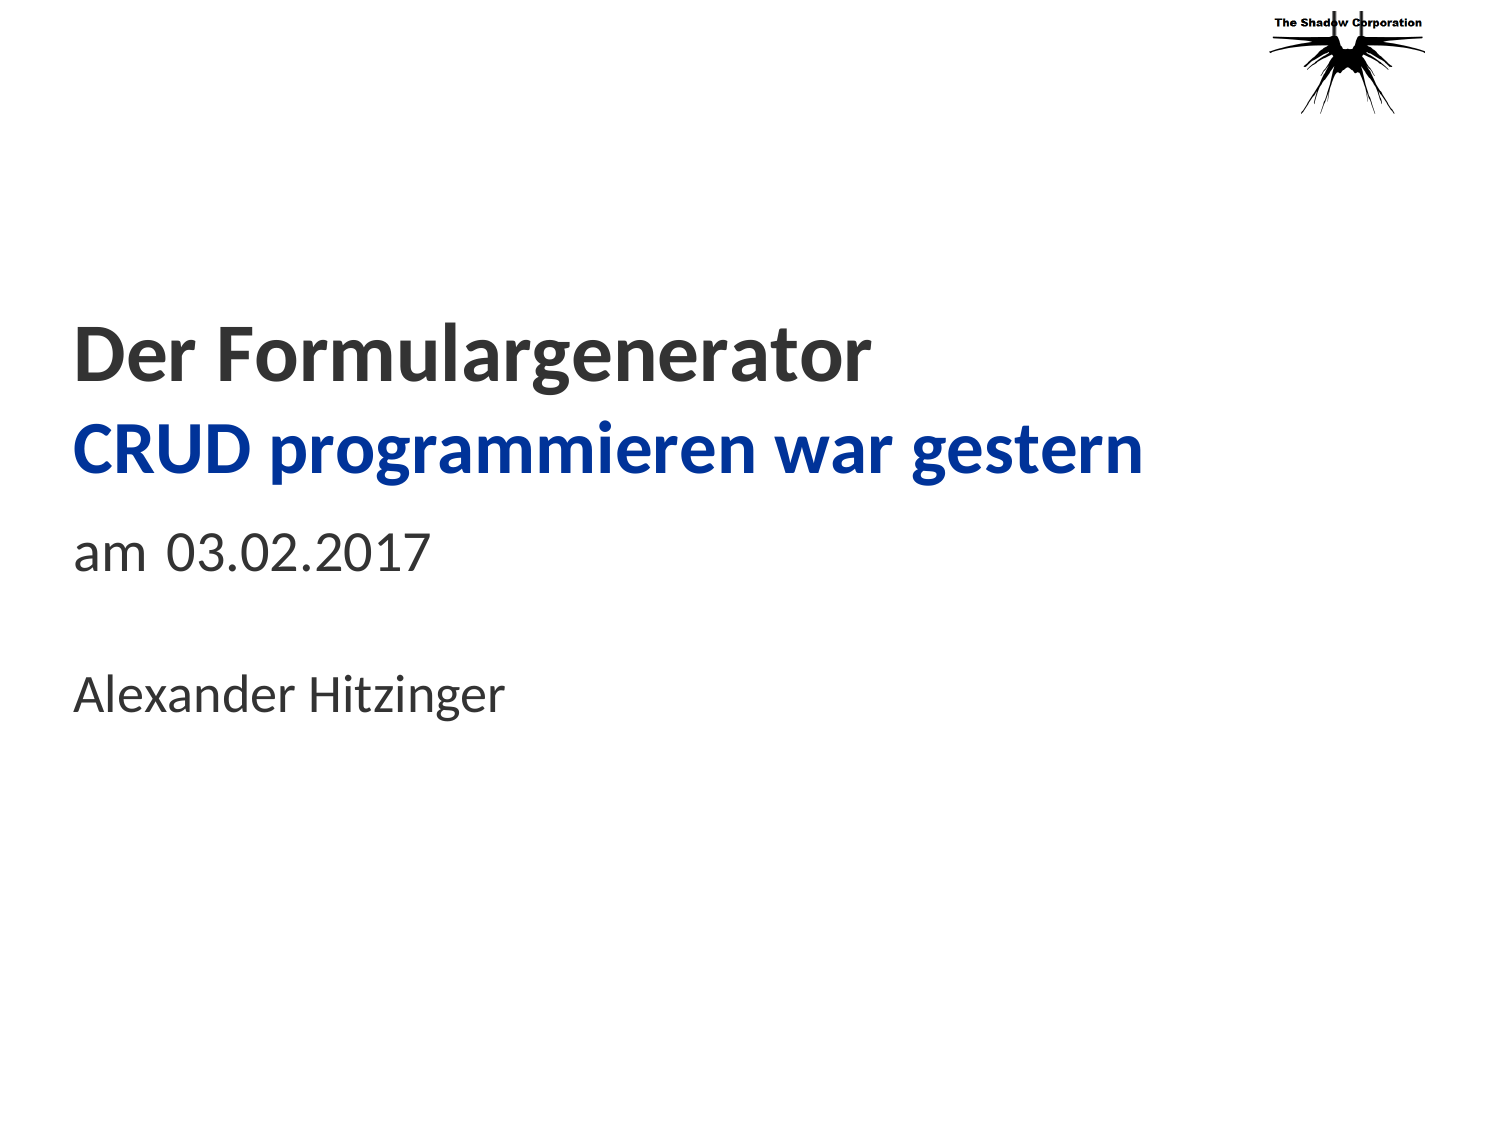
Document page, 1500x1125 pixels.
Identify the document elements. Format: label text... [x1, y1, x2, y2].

title Der Formulargenerator CRUD programmieren war gestern am 03.02.2017 Alexander Hitzinger [58, 291, 1500, 650]
